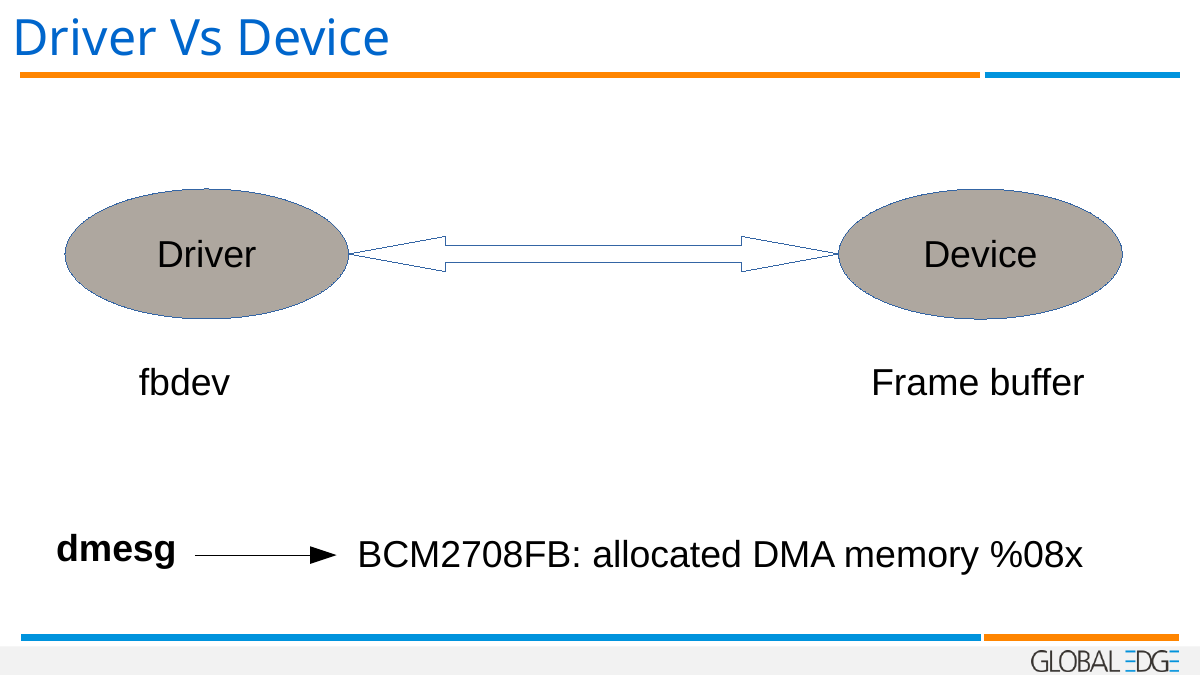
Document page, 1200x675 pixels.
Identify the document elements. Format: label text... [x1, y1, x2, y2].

text_box BCM2708FB: allocated DMA memory %08x [342, 525, 1182, 583]
text_box Device [838, 189, 1123, 320]
title Driver Vs Device [12, 6, 1088, 66]
text_box dmesg [41, 519, 302, 577]
text_box Frame buffer [856, 354, 1136, 412]
text_box fbdev [124, 354, 296, 412]
text_box Driver [64, 188, 349, 319]
picture [1031, 650, 1179, 672]
text_box [348, 236, 839, 272]
